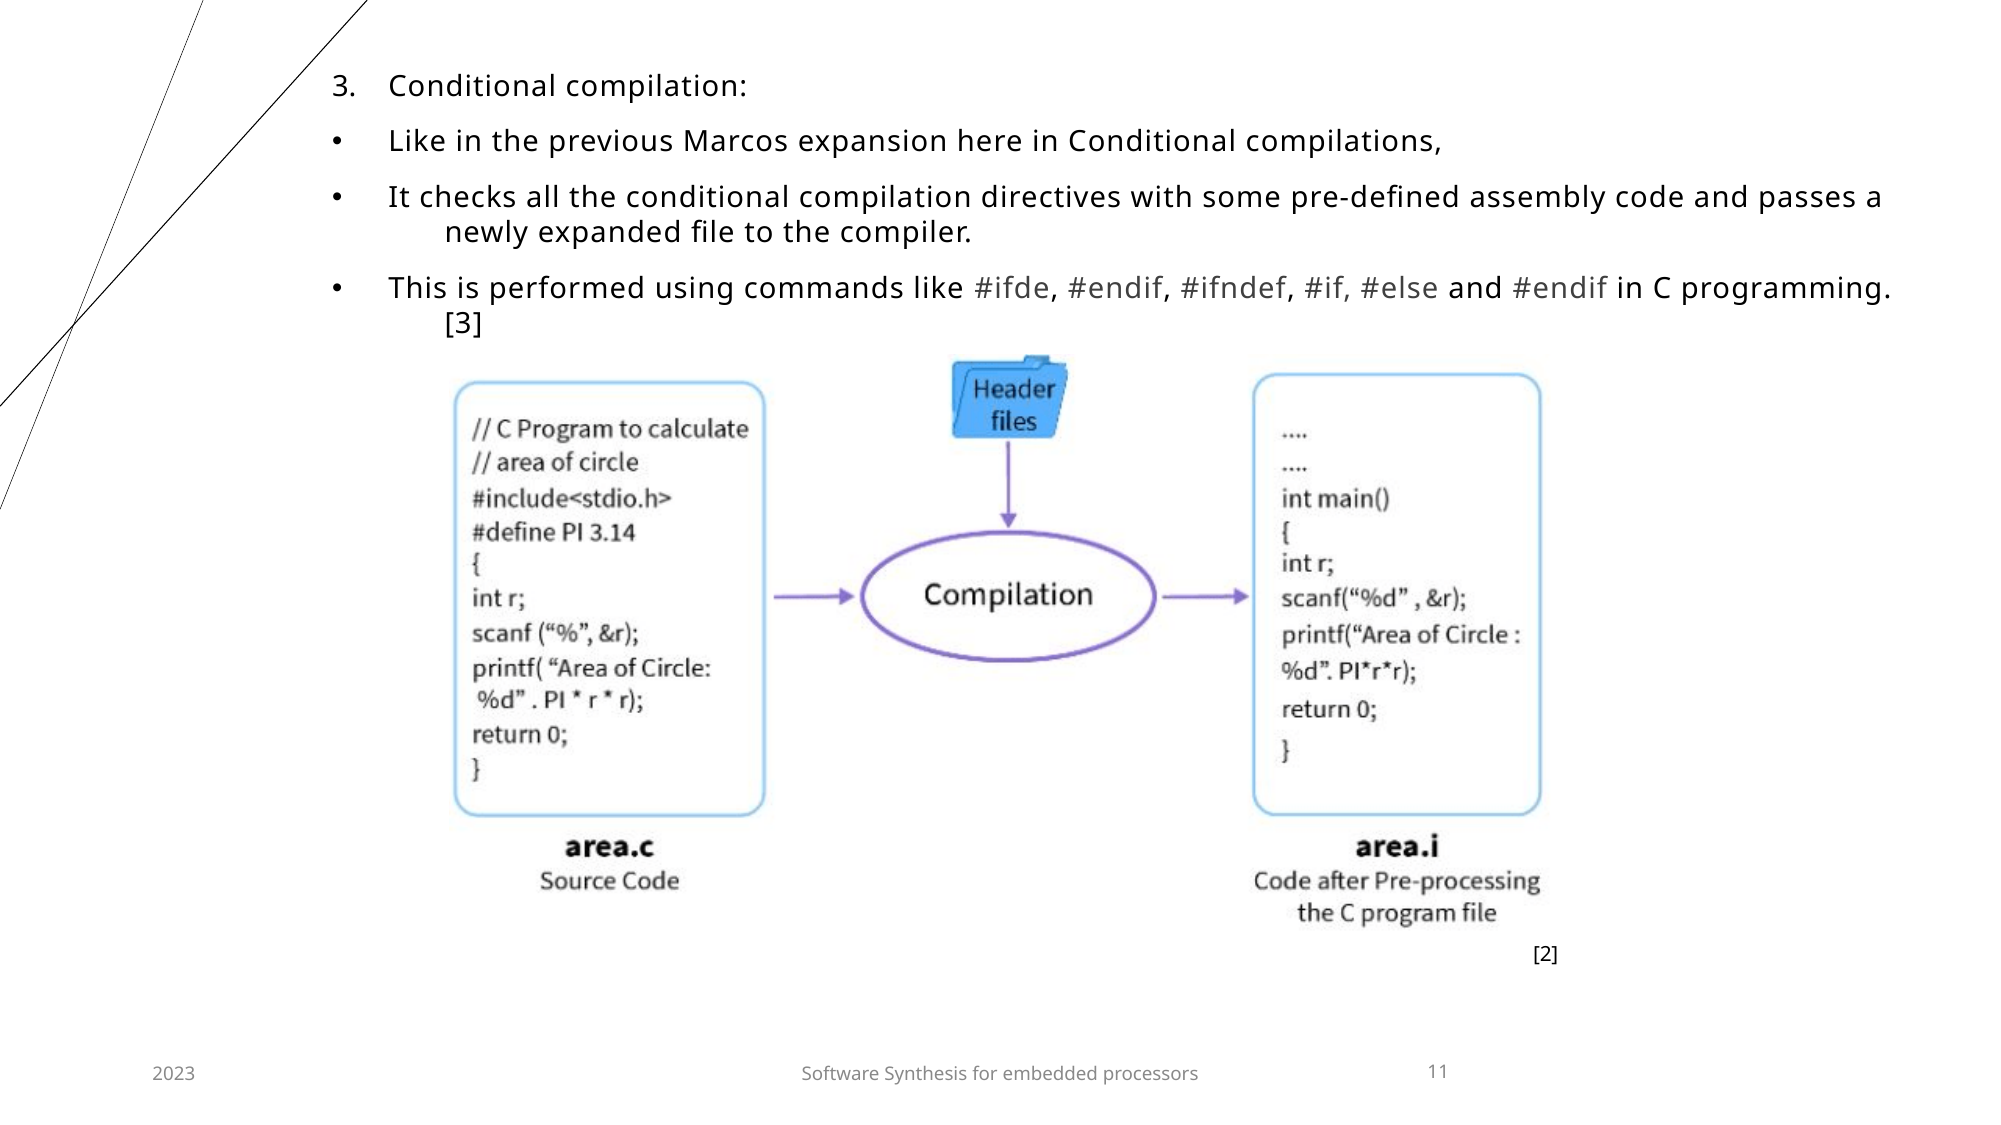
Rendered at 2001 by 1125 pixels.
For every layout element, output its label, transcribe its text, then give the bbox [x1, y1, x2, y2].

list Conditional compilation: Like in the previous Marcos expansion here in Conditional compilations, It checks all the conditional compilation directives with some pre-defined assembly code and passes a newly expanded file to the compiler. This is performed using commands like #ifde, #endif, #ifndef, #if, #else and #endif in C programming. [3] [317, 59, 1912, 1043]
text_box [2] [1518, 933, 1584, 974]
text_box Software Synthesis for embedded processors [662, 1042, 1338, 1103]
text_box 2023 [137, 1042, 588, 1103]
text_box [1412, 1042, 1863, 1103]
picture [449, 355, 1551, 934]
